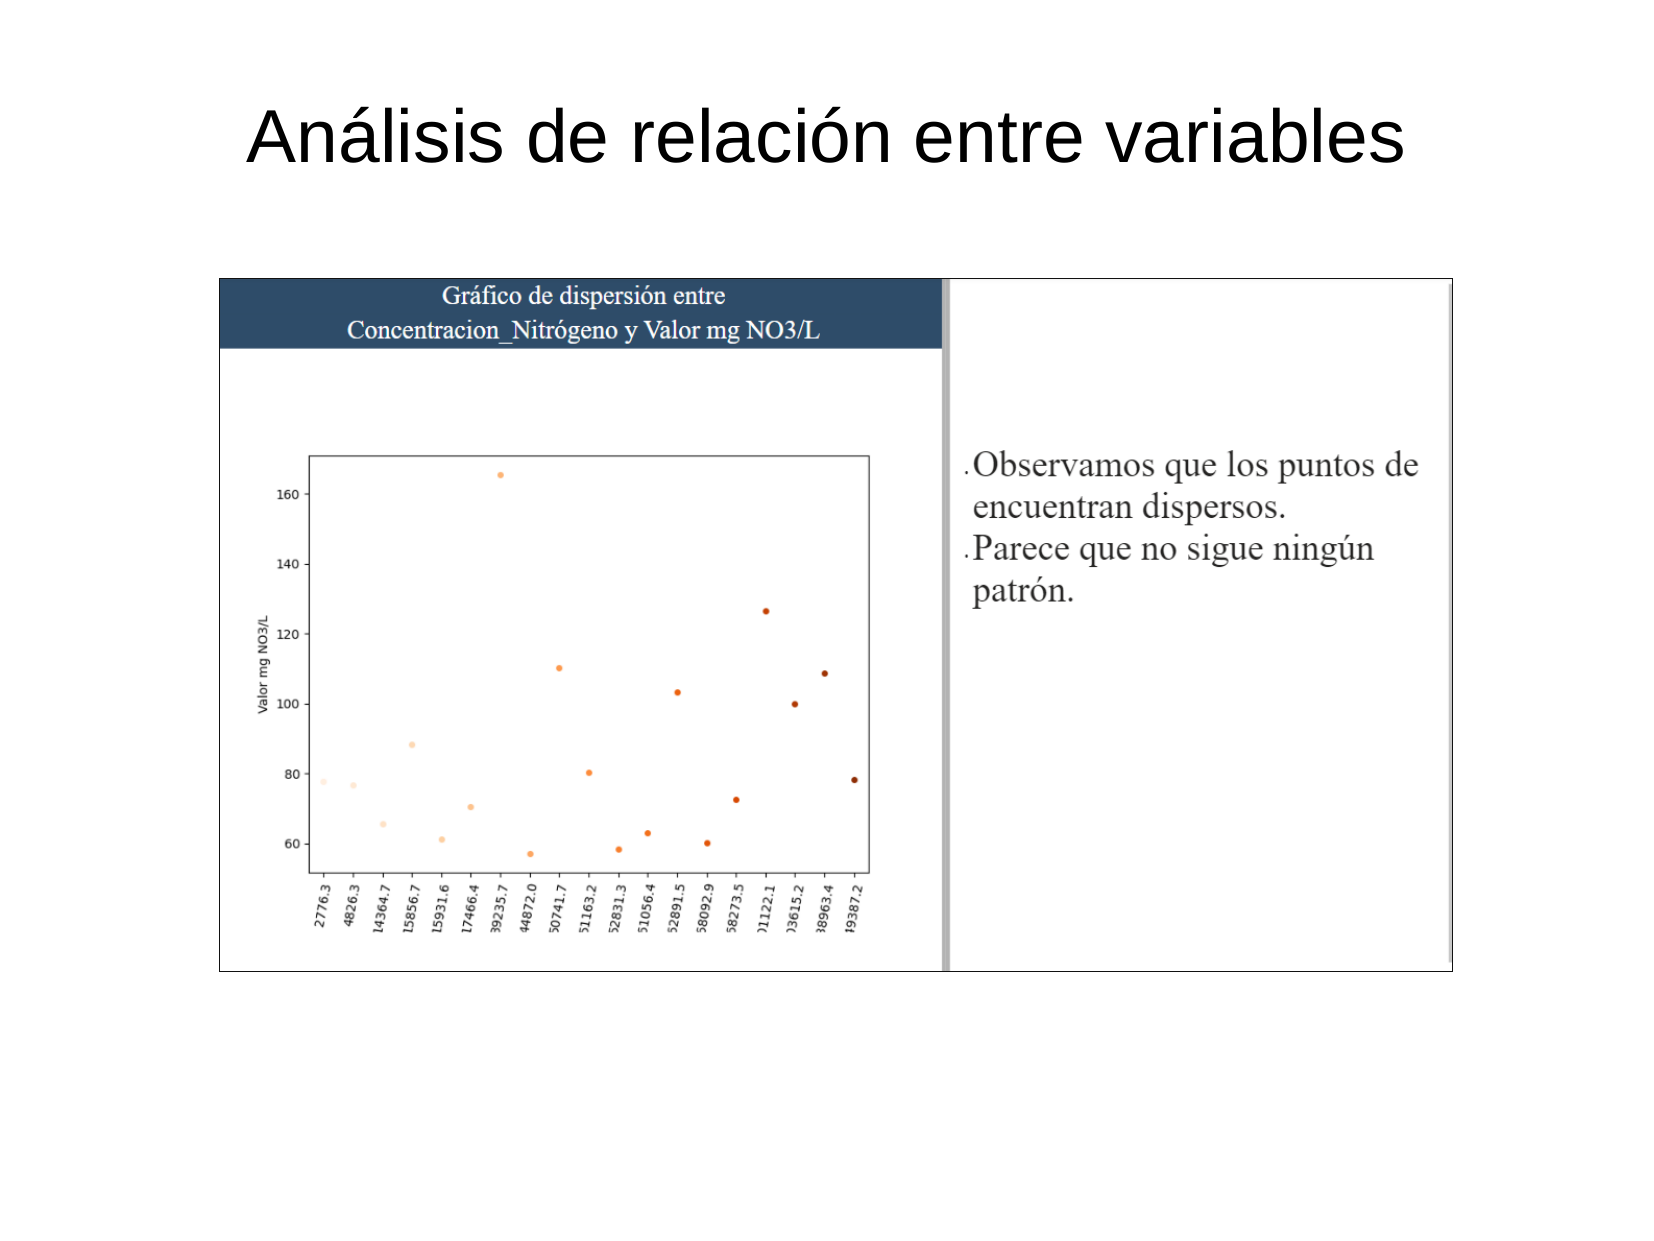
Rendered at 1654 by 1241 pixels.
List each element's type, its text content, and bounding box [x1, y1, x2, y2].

picture [219, 278, 1453, 972]
title Análisis de relación entre variables [82, 49, 1571, 225]
